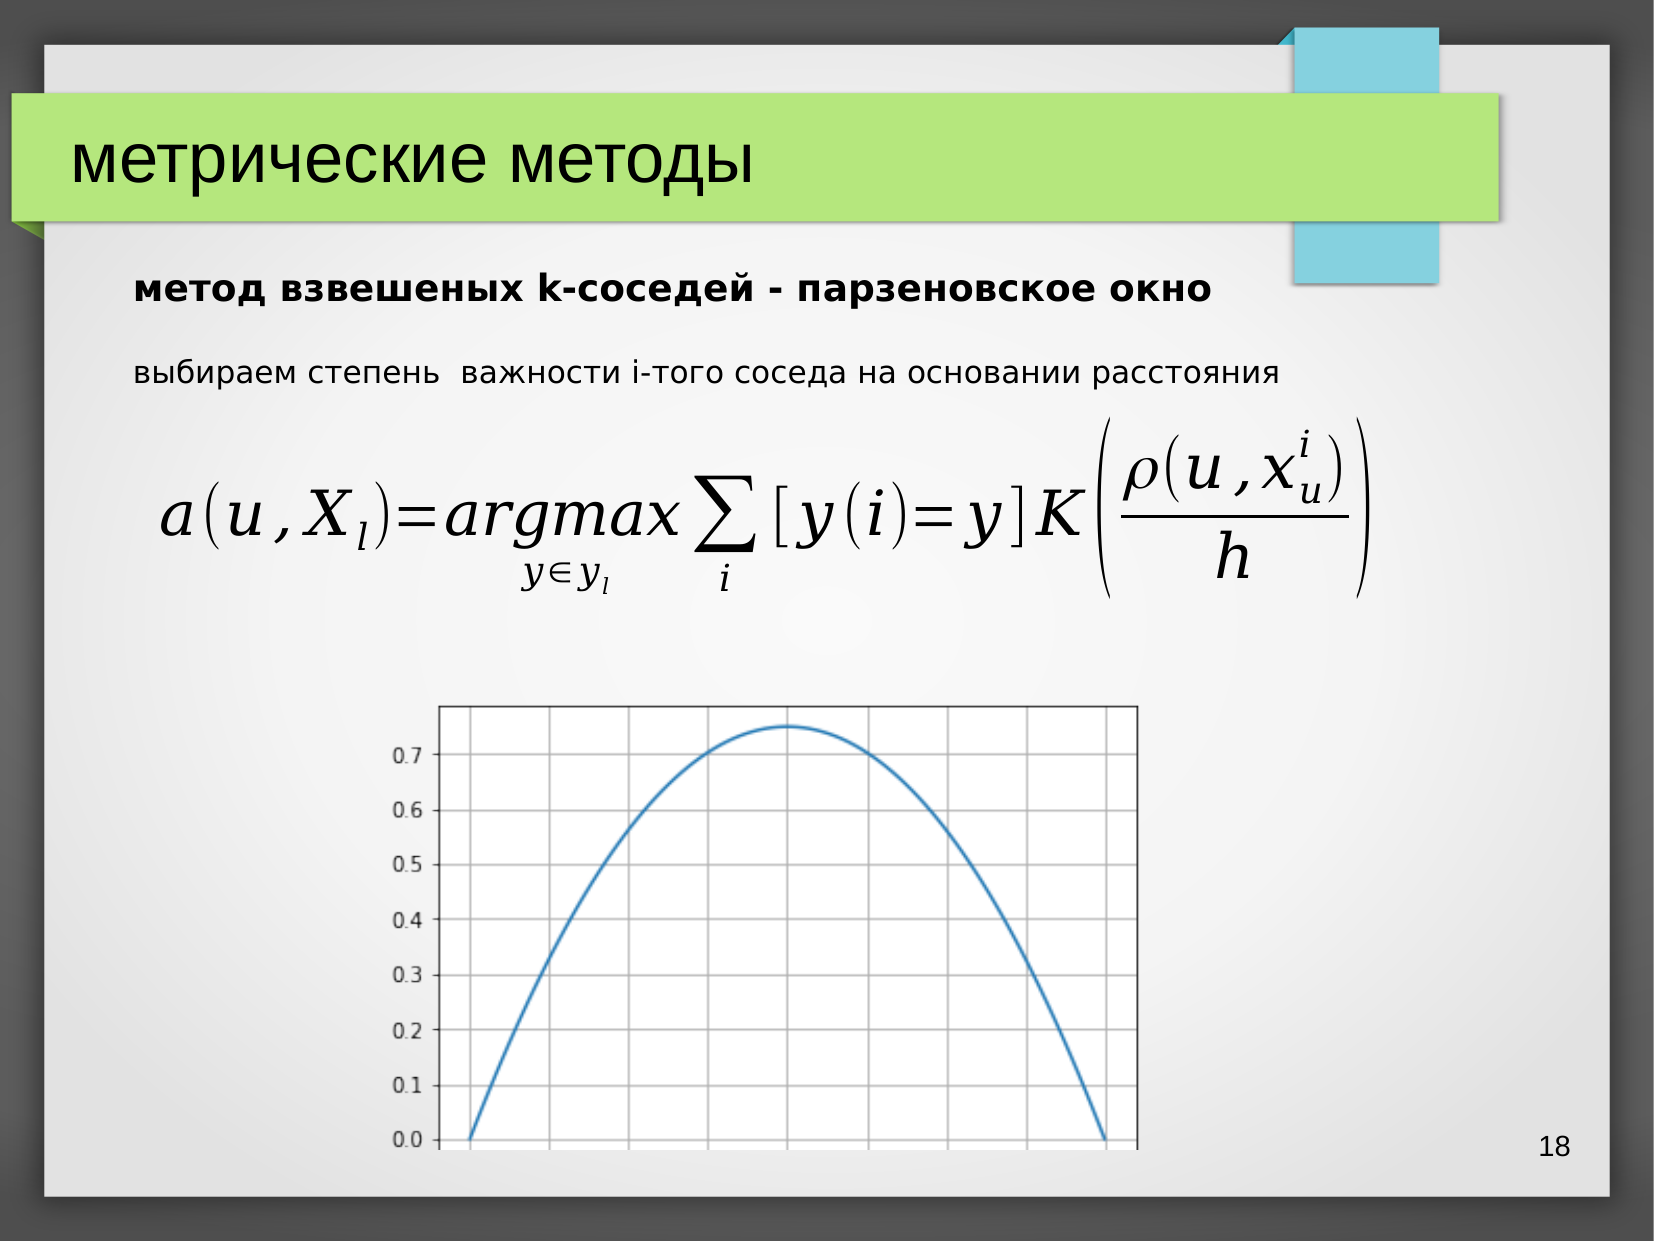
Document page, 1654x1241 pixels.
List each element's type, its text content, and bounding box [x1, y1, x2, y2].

text_box метод взвешеных k-соседей - парзеновское окно выбираем степень важности i-того соседа на основании расстояния [118, 259, 1382, 398]
chart [153, 413, 1382, 604]
picture [0, 0, 1654, 1241]
title метрические методы [70, 118, 1205, 199]
